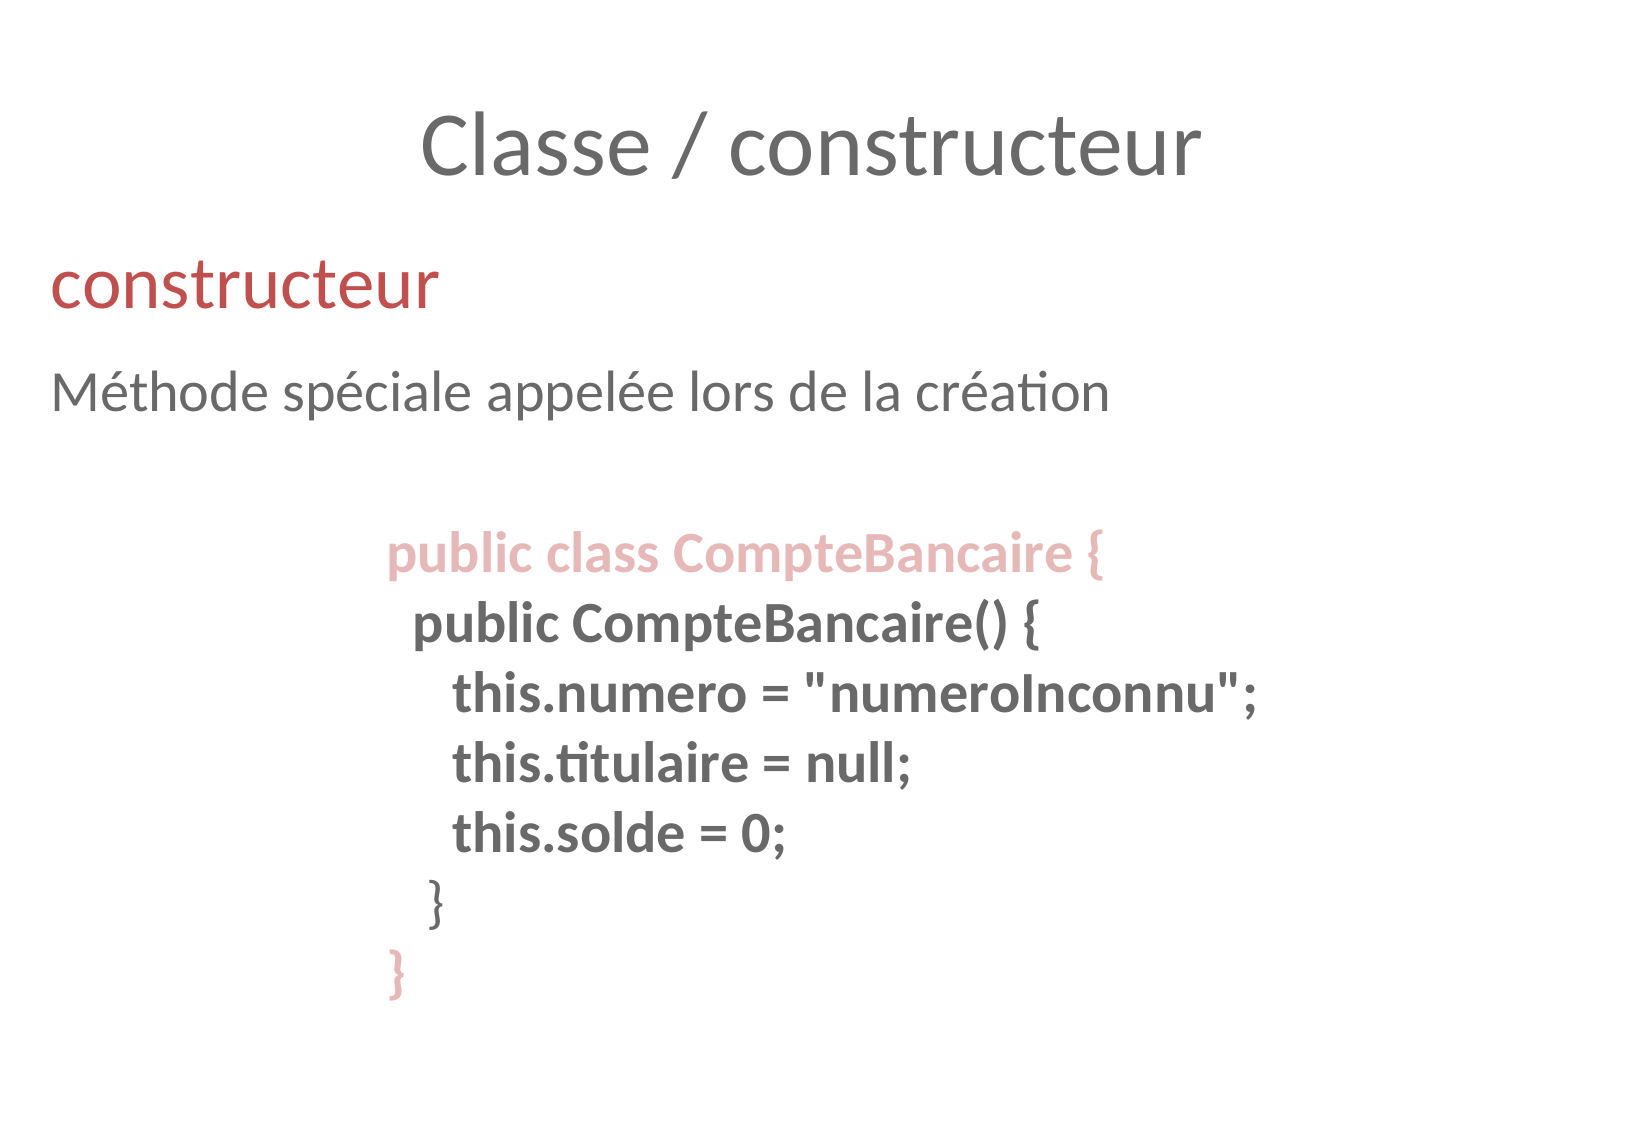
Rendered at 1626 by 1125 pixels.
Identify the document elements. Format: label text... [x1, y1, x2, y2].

title Classe / constructeur [81, 45, 1544, 233]
text_box constructeur Méthode spéciale appelée lors de la création [35, 226, 1443, 579]
